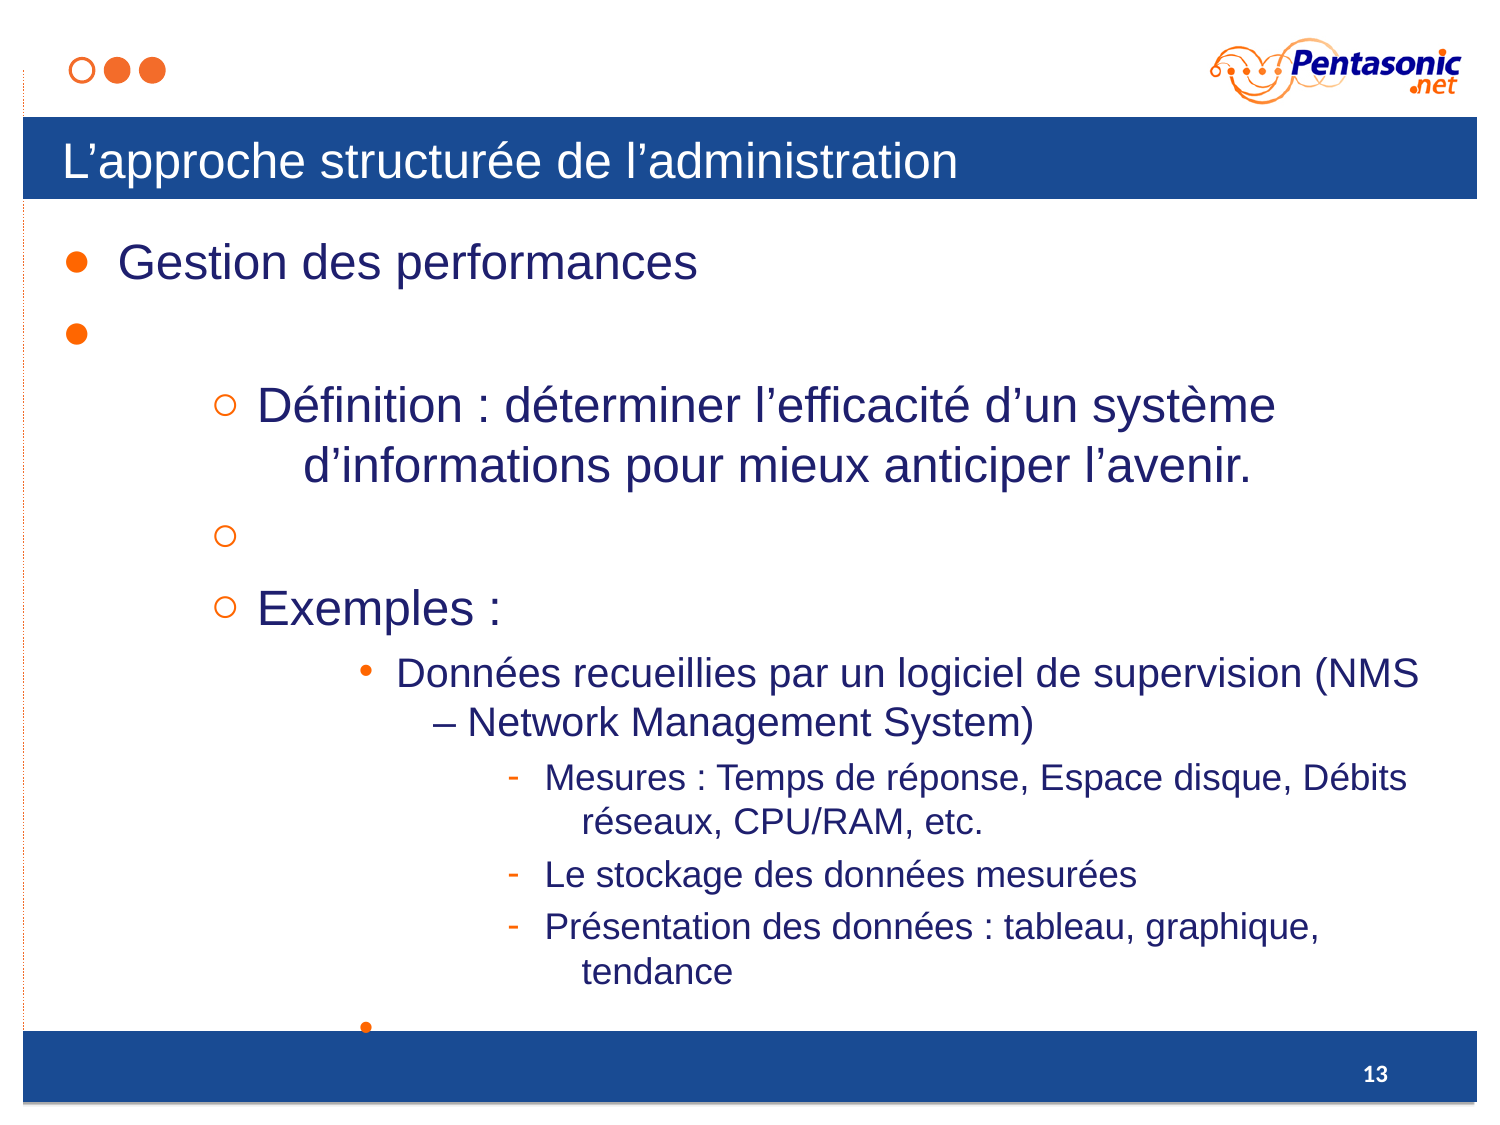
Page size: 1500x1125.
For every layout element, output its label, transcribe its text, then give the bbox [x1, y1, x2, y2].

list Gestion des performances Définition : déterminer l’efficacité d’un système d’informations pour mieux anticiper l’avenir. Exemples : Données recueillies par un logiciel de supervision (NMS – Network Management System) Mesures : Temps de réponse, Espace disque, Débits réseaux, CPU/RAM, etc. Le stockage des données mesurées Présentation des données : tableau, graphique, tendance [46, 222, 1454, 1008]
title L’approche structurée de l’administration [46, 117, 1454, 200]
text_box 13 [1347, 1042, 1477, 1103]
